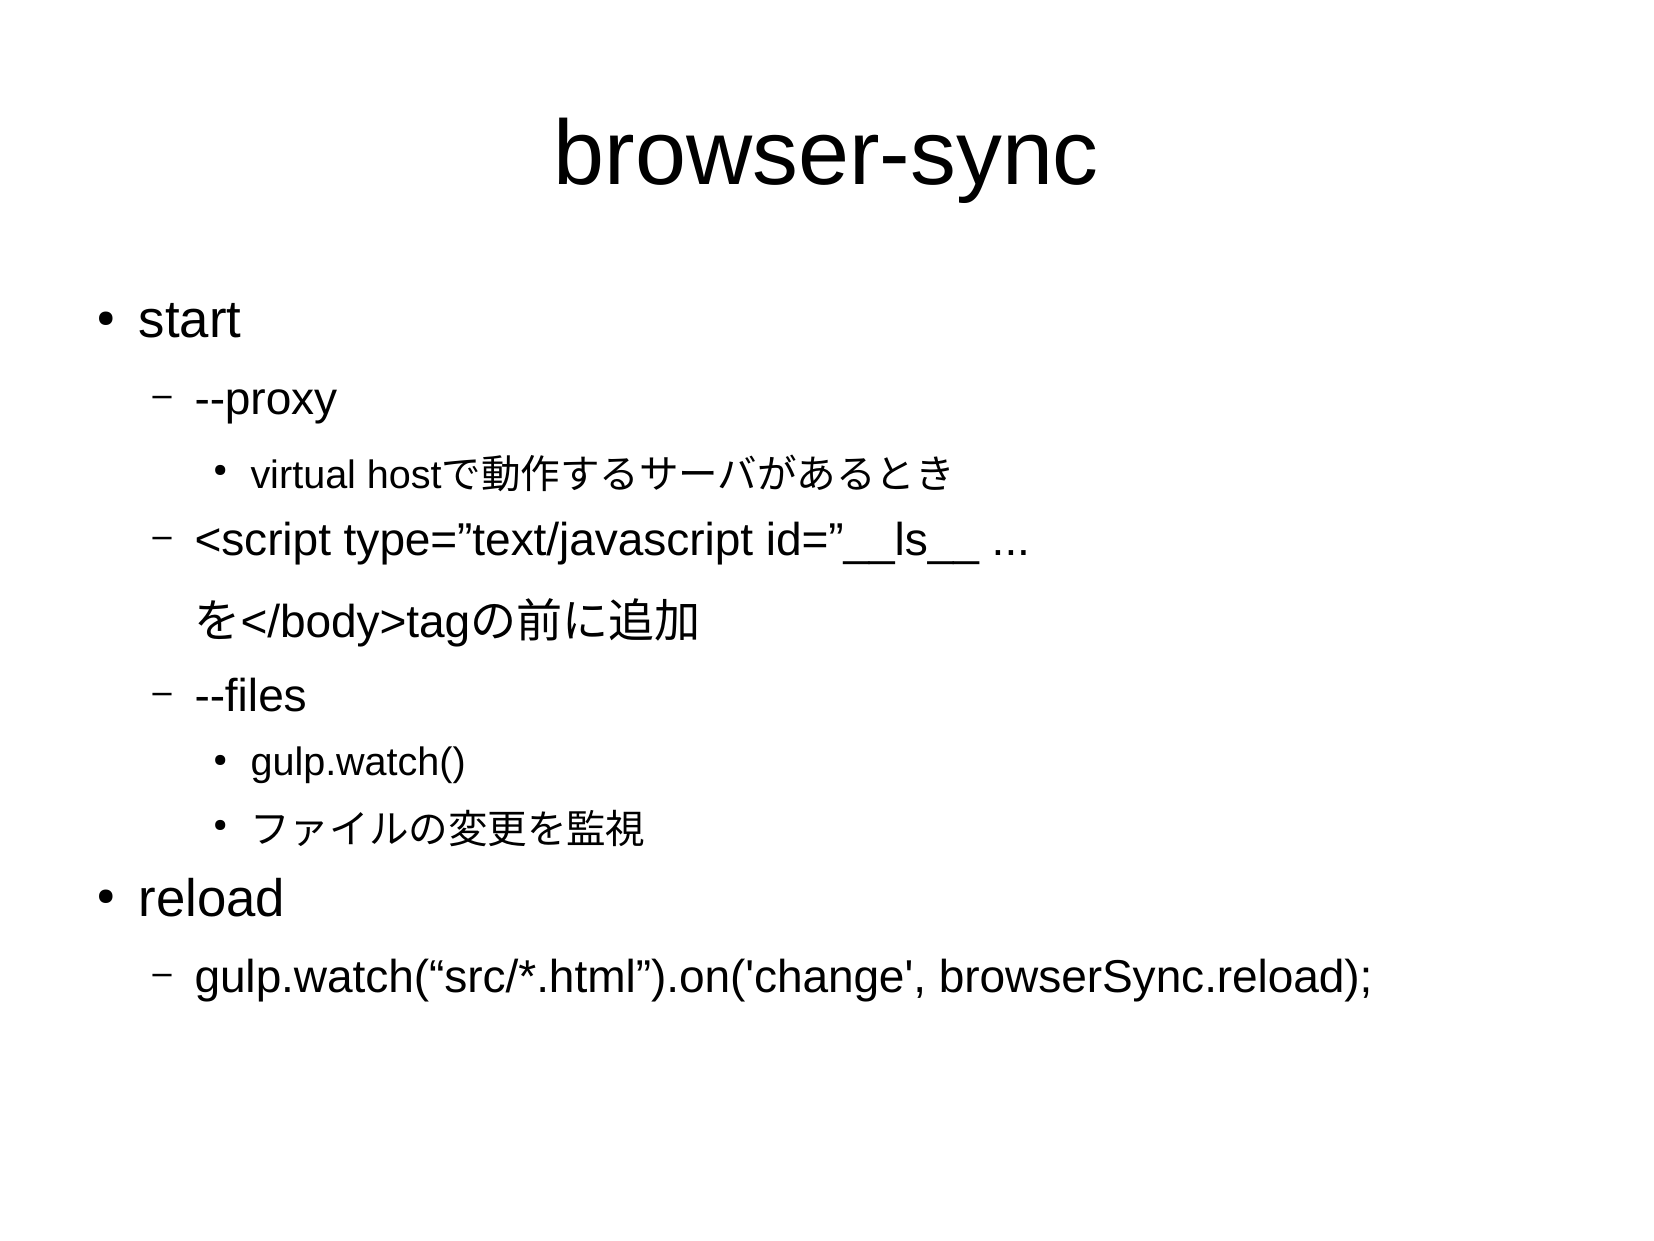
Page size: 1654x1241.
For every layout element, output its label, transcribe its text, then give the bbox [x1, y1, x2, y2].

list start --proxy virtual hostで動作するサーバがあるとき <script type=”text/javascript id=”__ls__ ... を</body>tagの前に追加 --files gulp.watch() ファイルの変更を監視 reload gulp.watch(“src/*.html”).on('change', browserSync.reload); [82, 290, 1571, 1010]
title browser-sync [82, 49, 1571, 257]
